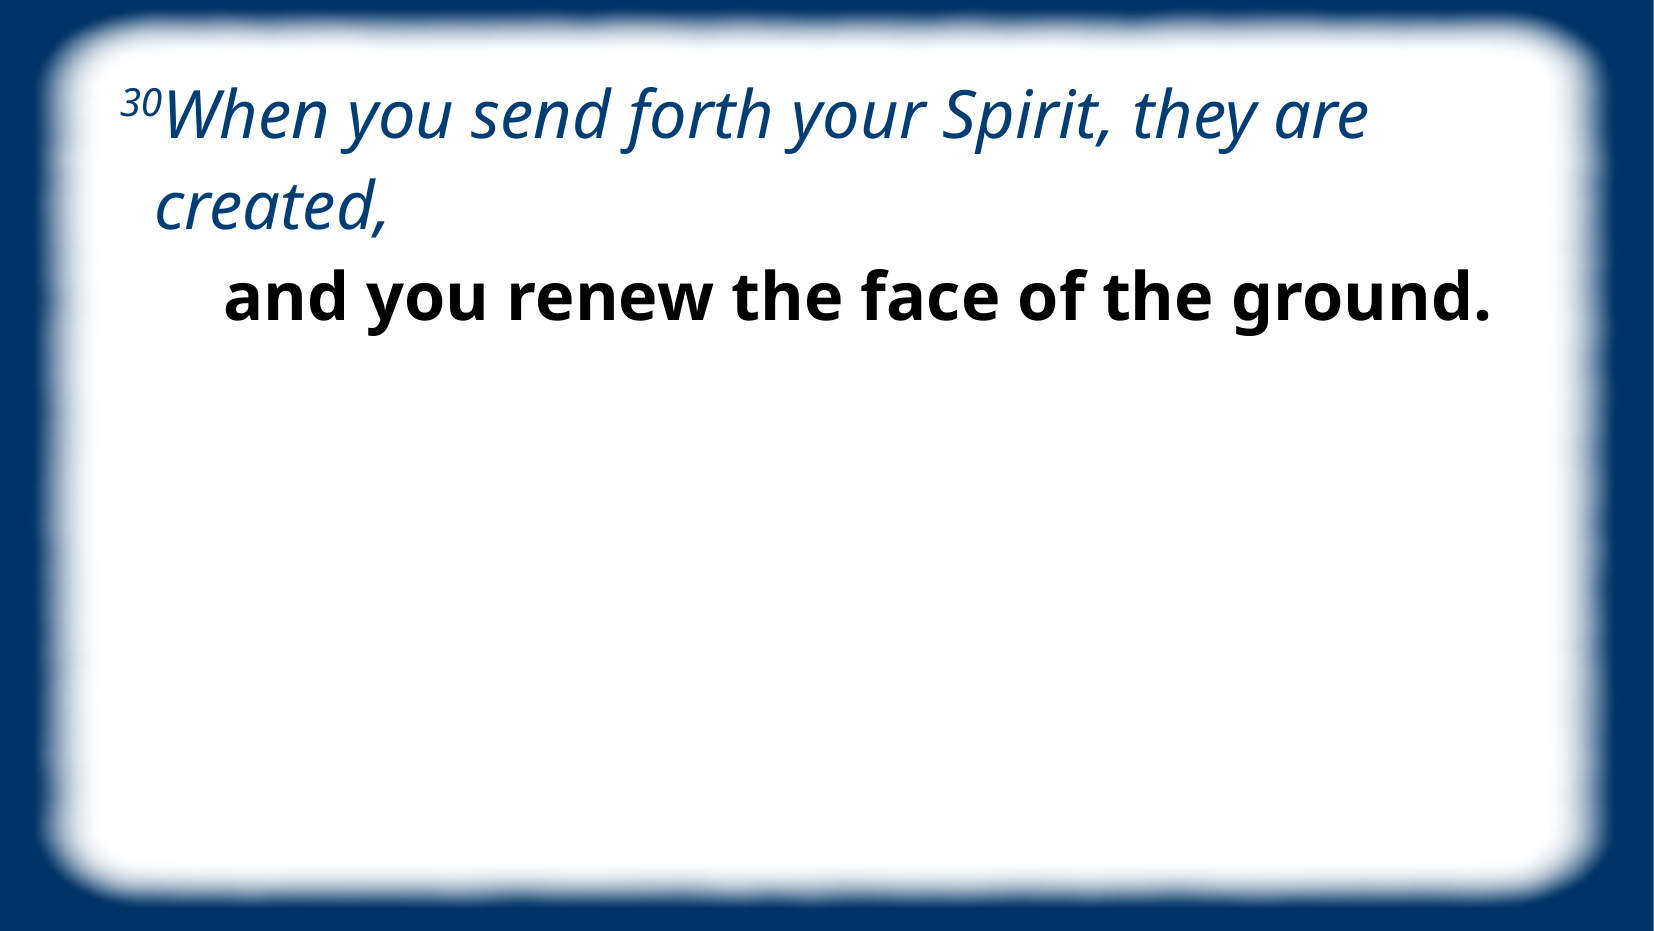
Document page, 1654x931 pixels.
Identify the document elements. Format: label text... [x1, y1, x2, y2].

text_box 30When you send forth your Spirit, they are created, and you renew the face of the ground. [105, 60, 1546, 342]
picture [0, 0, 1654, 931]
